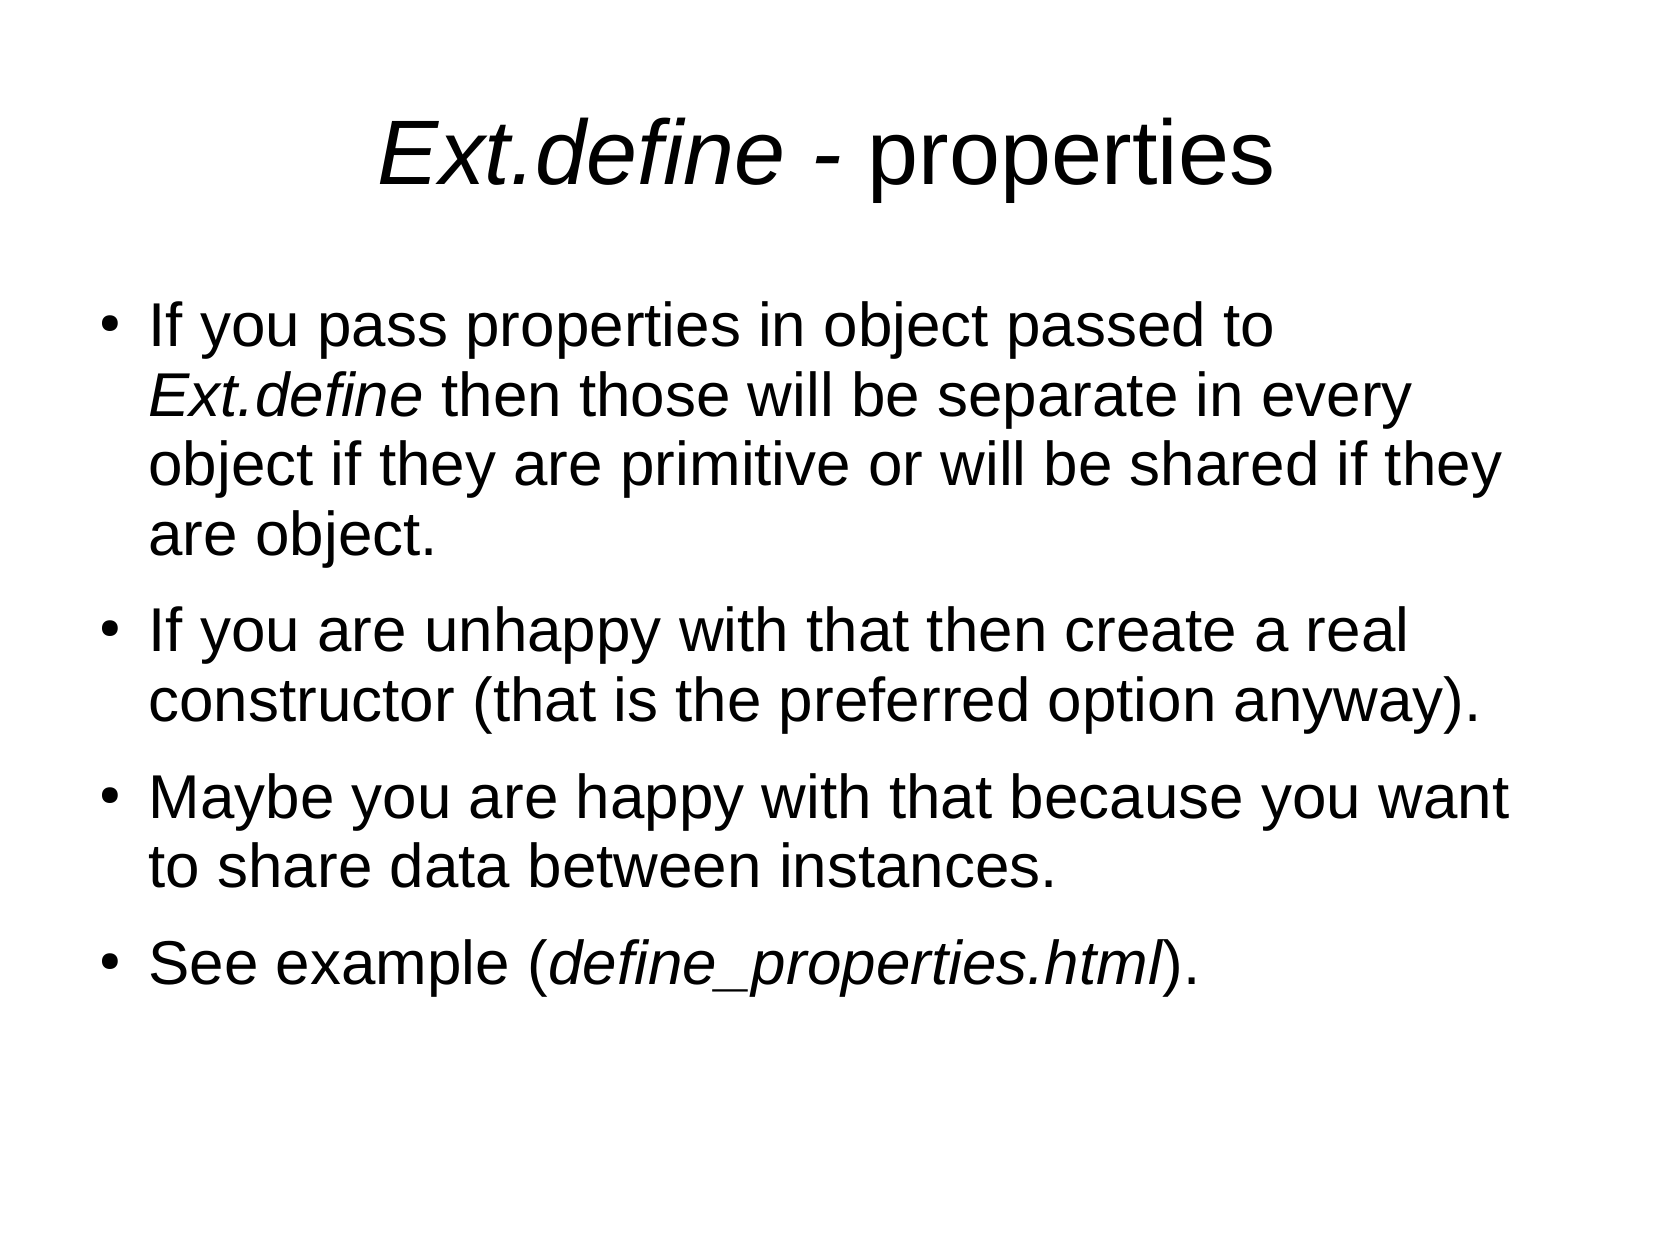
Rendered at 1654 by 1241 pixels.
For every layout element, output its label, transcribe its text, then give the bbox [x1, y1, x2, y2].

title Ext.define - properties [82, 49, 1571, 257]
list If you pass properties in object passed to Ext.define then those will be separate in every object if they are primitive or will be shared if they are object. If you are unhappy with that then create a real constructor (that is the preferred option anyway). Maybe you are happy with that because you want to share data between instances. See example (define_properties.html). [82, 290, 1538, 1010]
